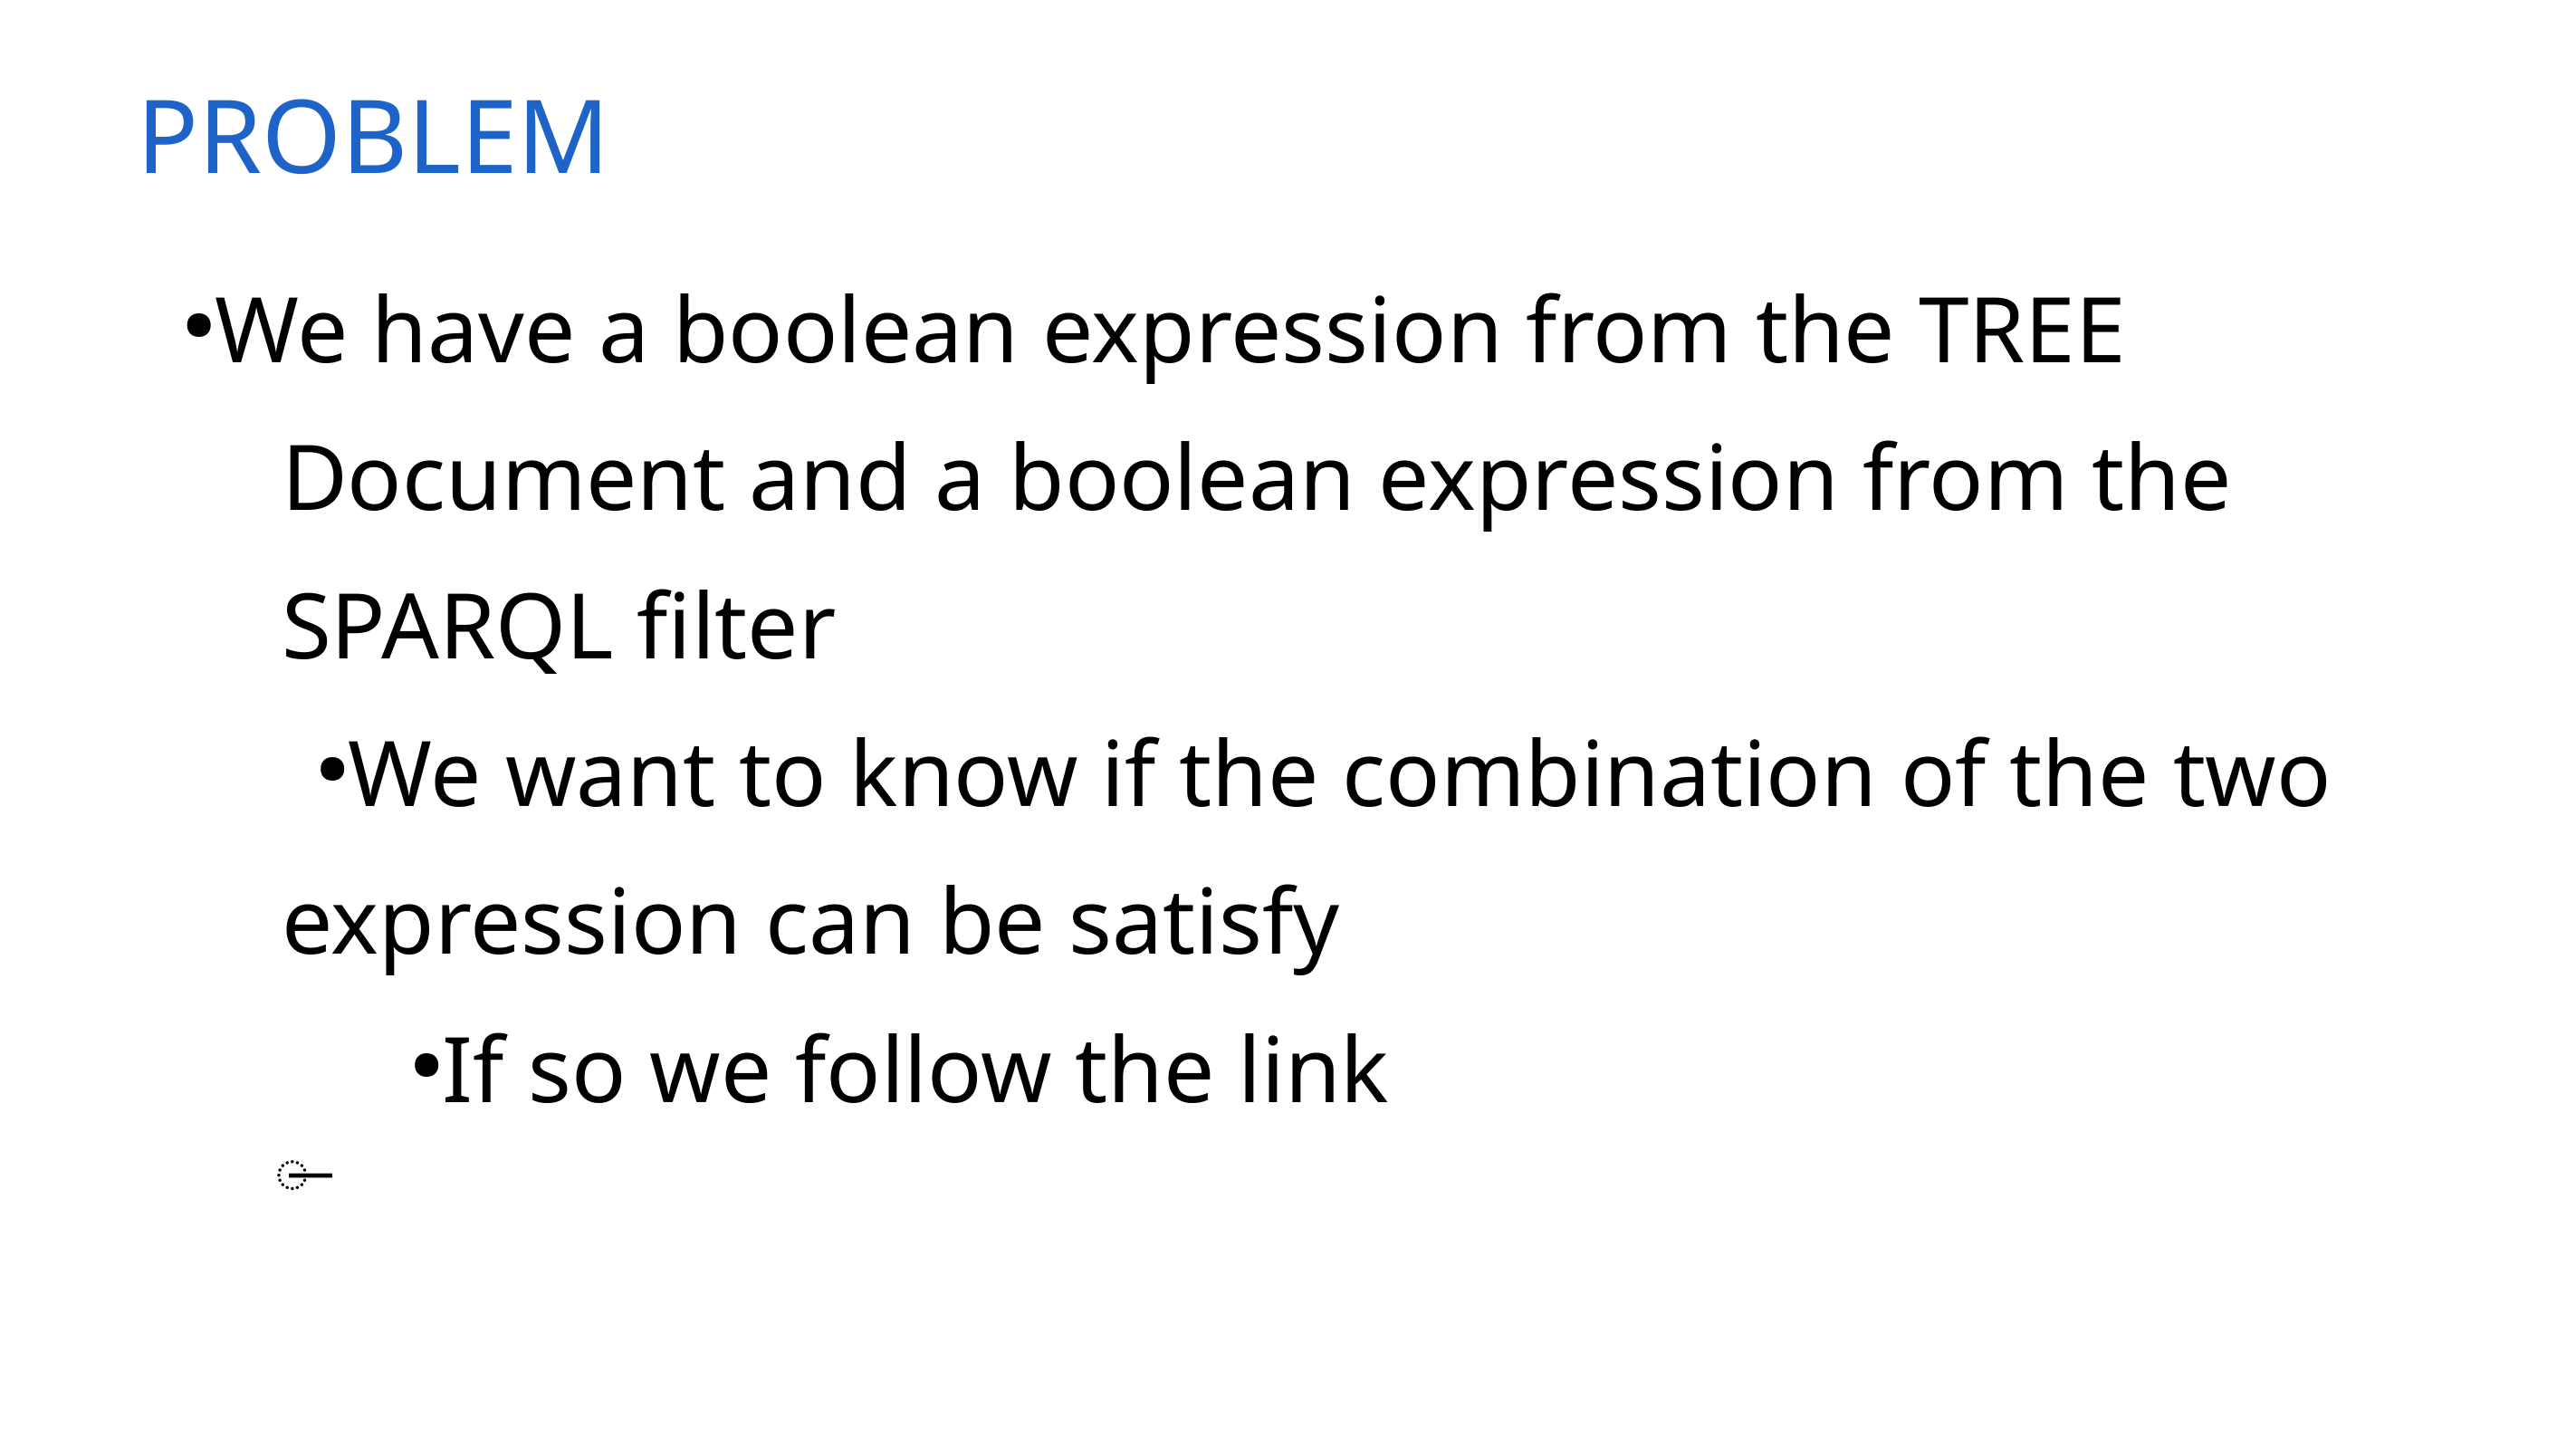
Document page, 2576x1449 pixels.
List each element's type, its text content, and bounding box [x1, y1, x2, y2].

title PROBLEM [123, 76, 2456, 206]
list We have a boolean expression from the TREE Document and a boolean expression from the SPARQL filter We want to know if the combination of the two expression can be satisfy If so we follow the link [124, 234, 2456, 1229]
